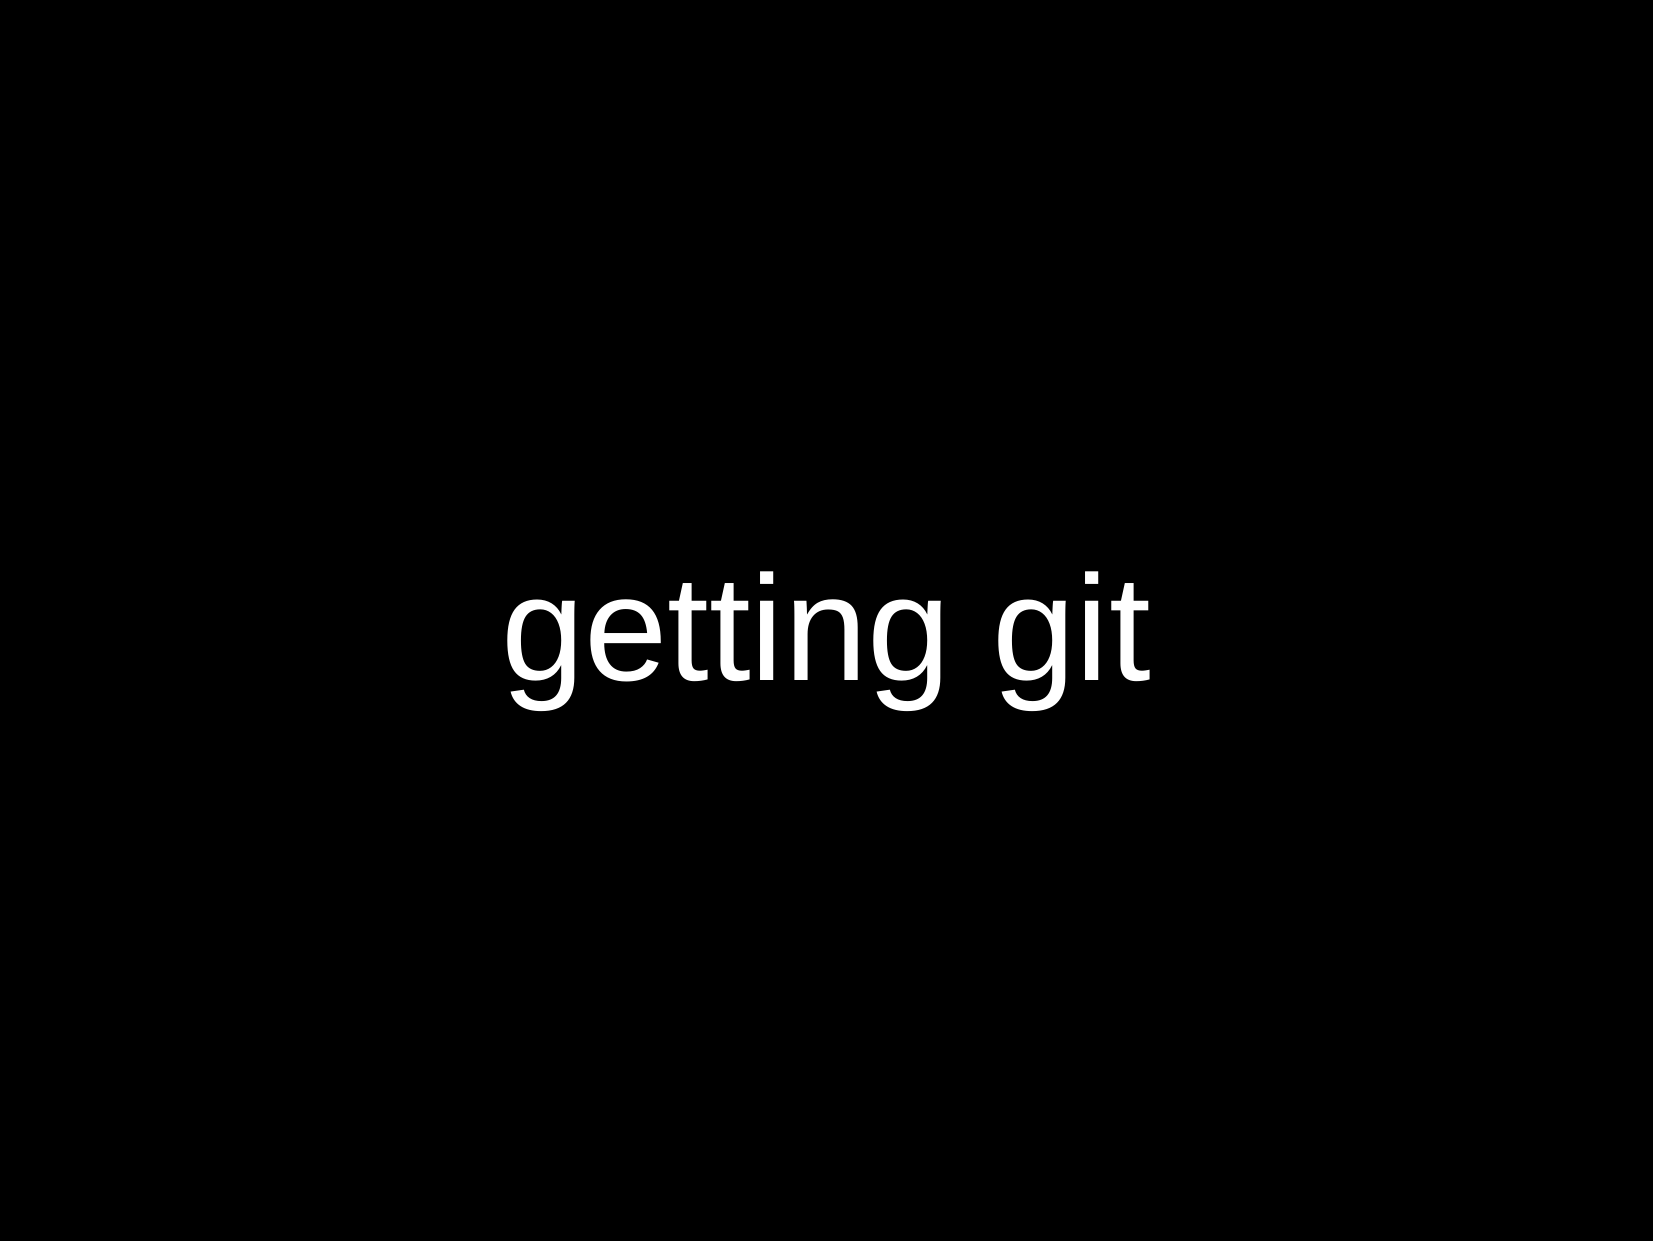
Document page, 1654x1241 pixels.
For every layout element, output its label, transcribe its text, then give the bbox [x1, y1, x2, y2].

title getting git [82, 56, 1571, 1201]
